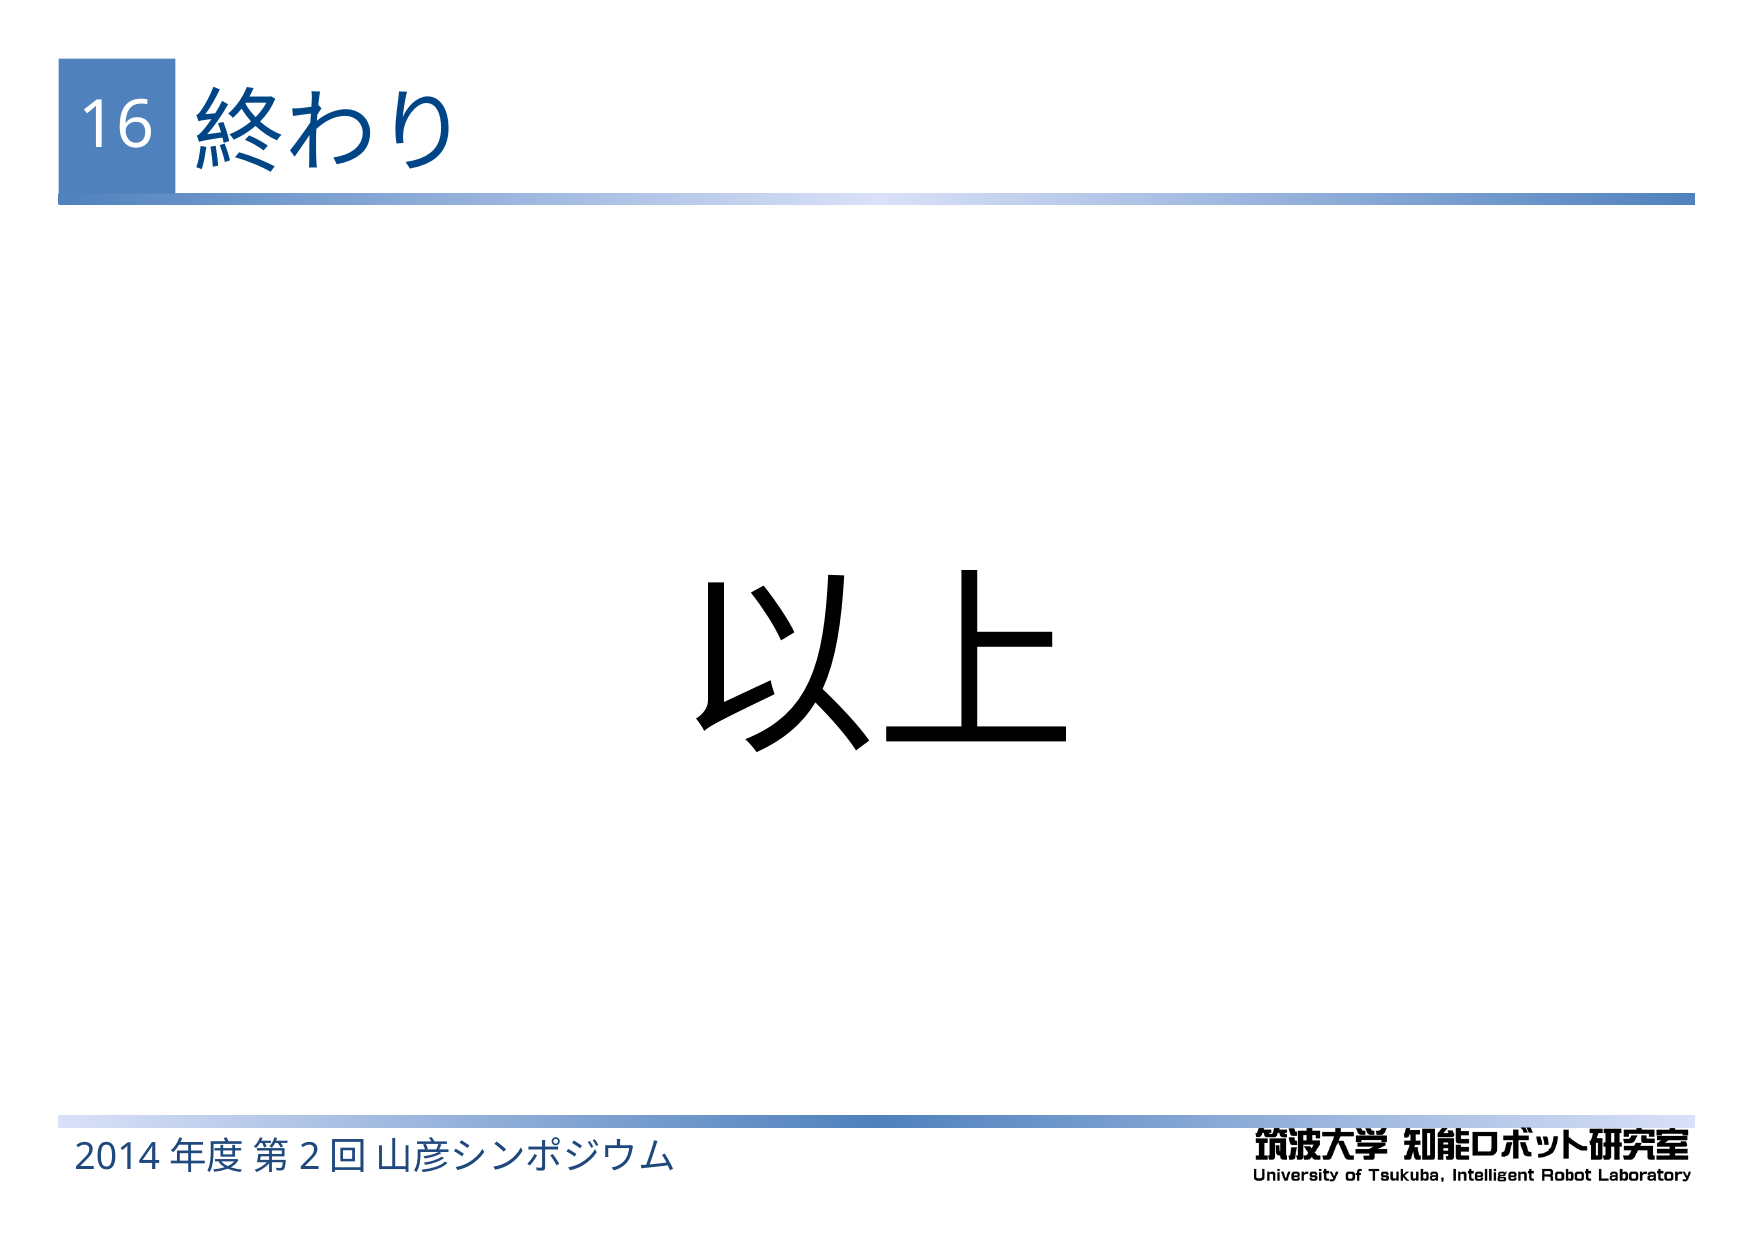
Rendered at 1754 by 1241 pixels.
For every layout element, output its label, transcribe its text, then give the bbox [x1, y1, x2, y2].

text_box 以上 [661, 496, 1092, 712]
title 終わり [193, 61, 1651, 205]
picture [1252, 1127, 1691, 1182]
